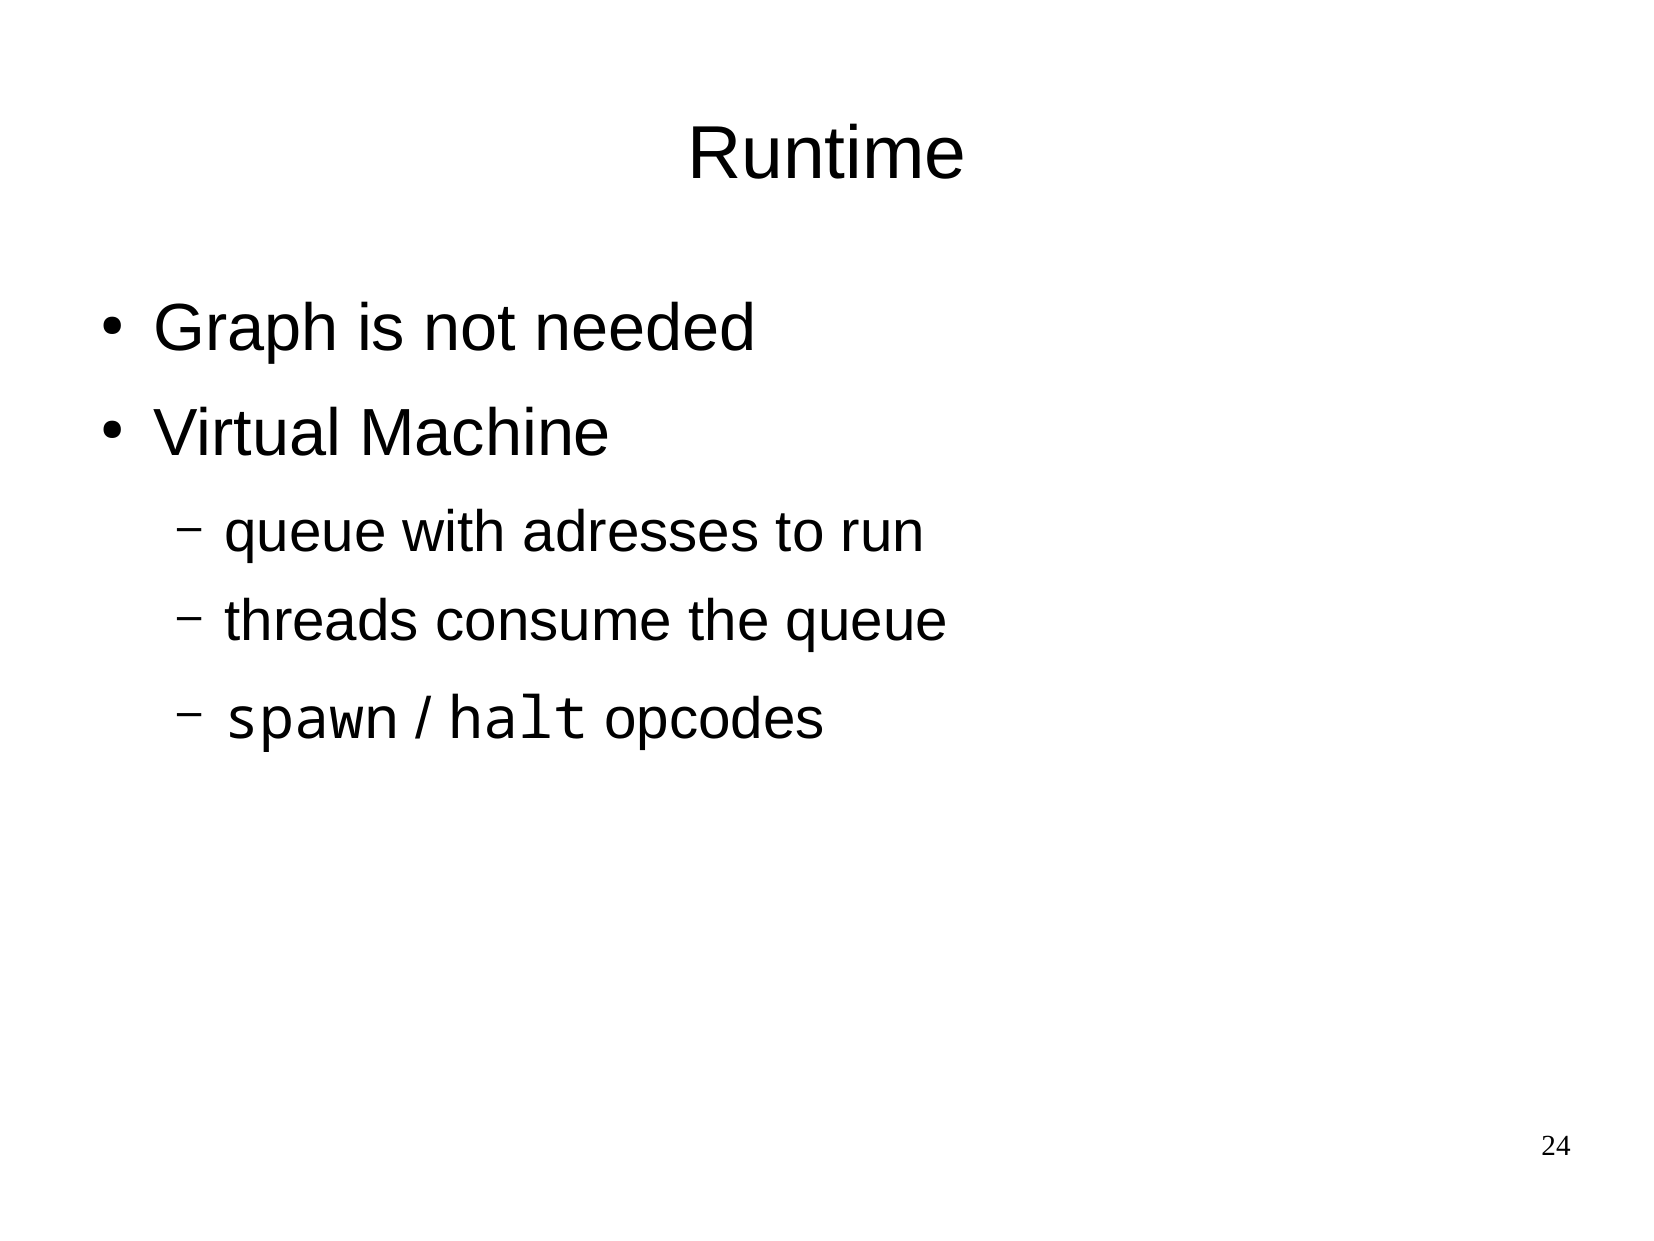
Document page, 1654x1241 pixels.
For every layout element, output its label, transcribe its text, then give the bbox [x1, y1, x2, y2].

list Graph is not needed Virtual Machine queue with adresses to run threads consume the queue spawn / halt opcodes [82, 290, 1571, 1109]
title Runtime [82, 49, 1571, 257]
